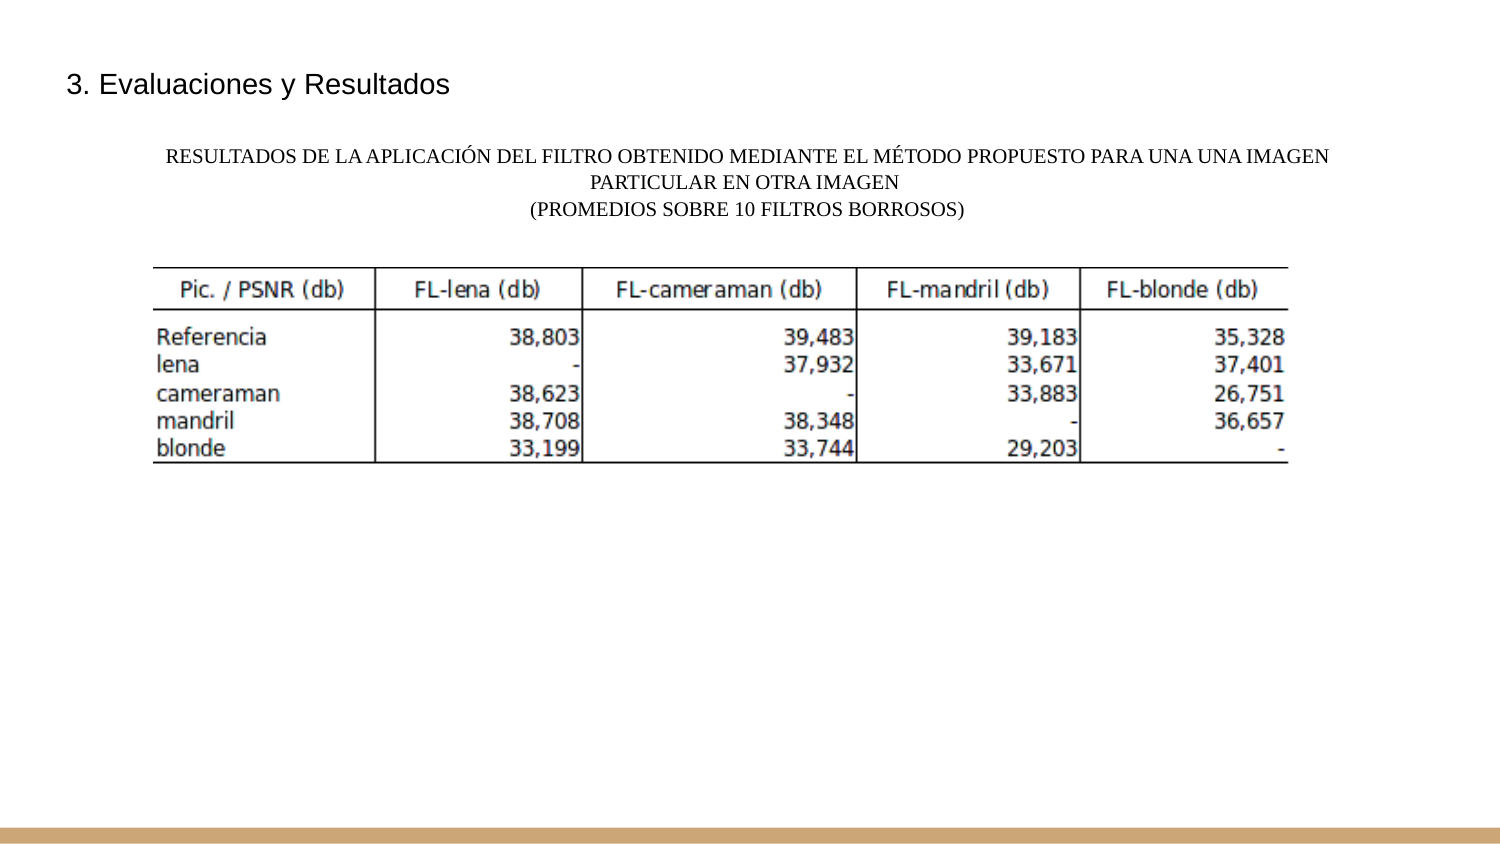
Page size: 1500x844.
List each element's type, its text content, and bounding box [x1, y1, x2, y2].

title 3. Evaluaciones y Resultados [51, 21, 1449, 116]
picture [153, 267, 1294, 473]
text_box RESULTADOS DE LA APLICACIÓN DEL FILTRO OBTENIDO MEDIANTE EL MÉTODO PROPUESTO PARA UNA UNA IMAGEN PARTICULAR EN OTRA IMAGEN (PROMEDIOS SOBRE 10 FILTROS BORROSOS) [0, 133, 1500, 225]
